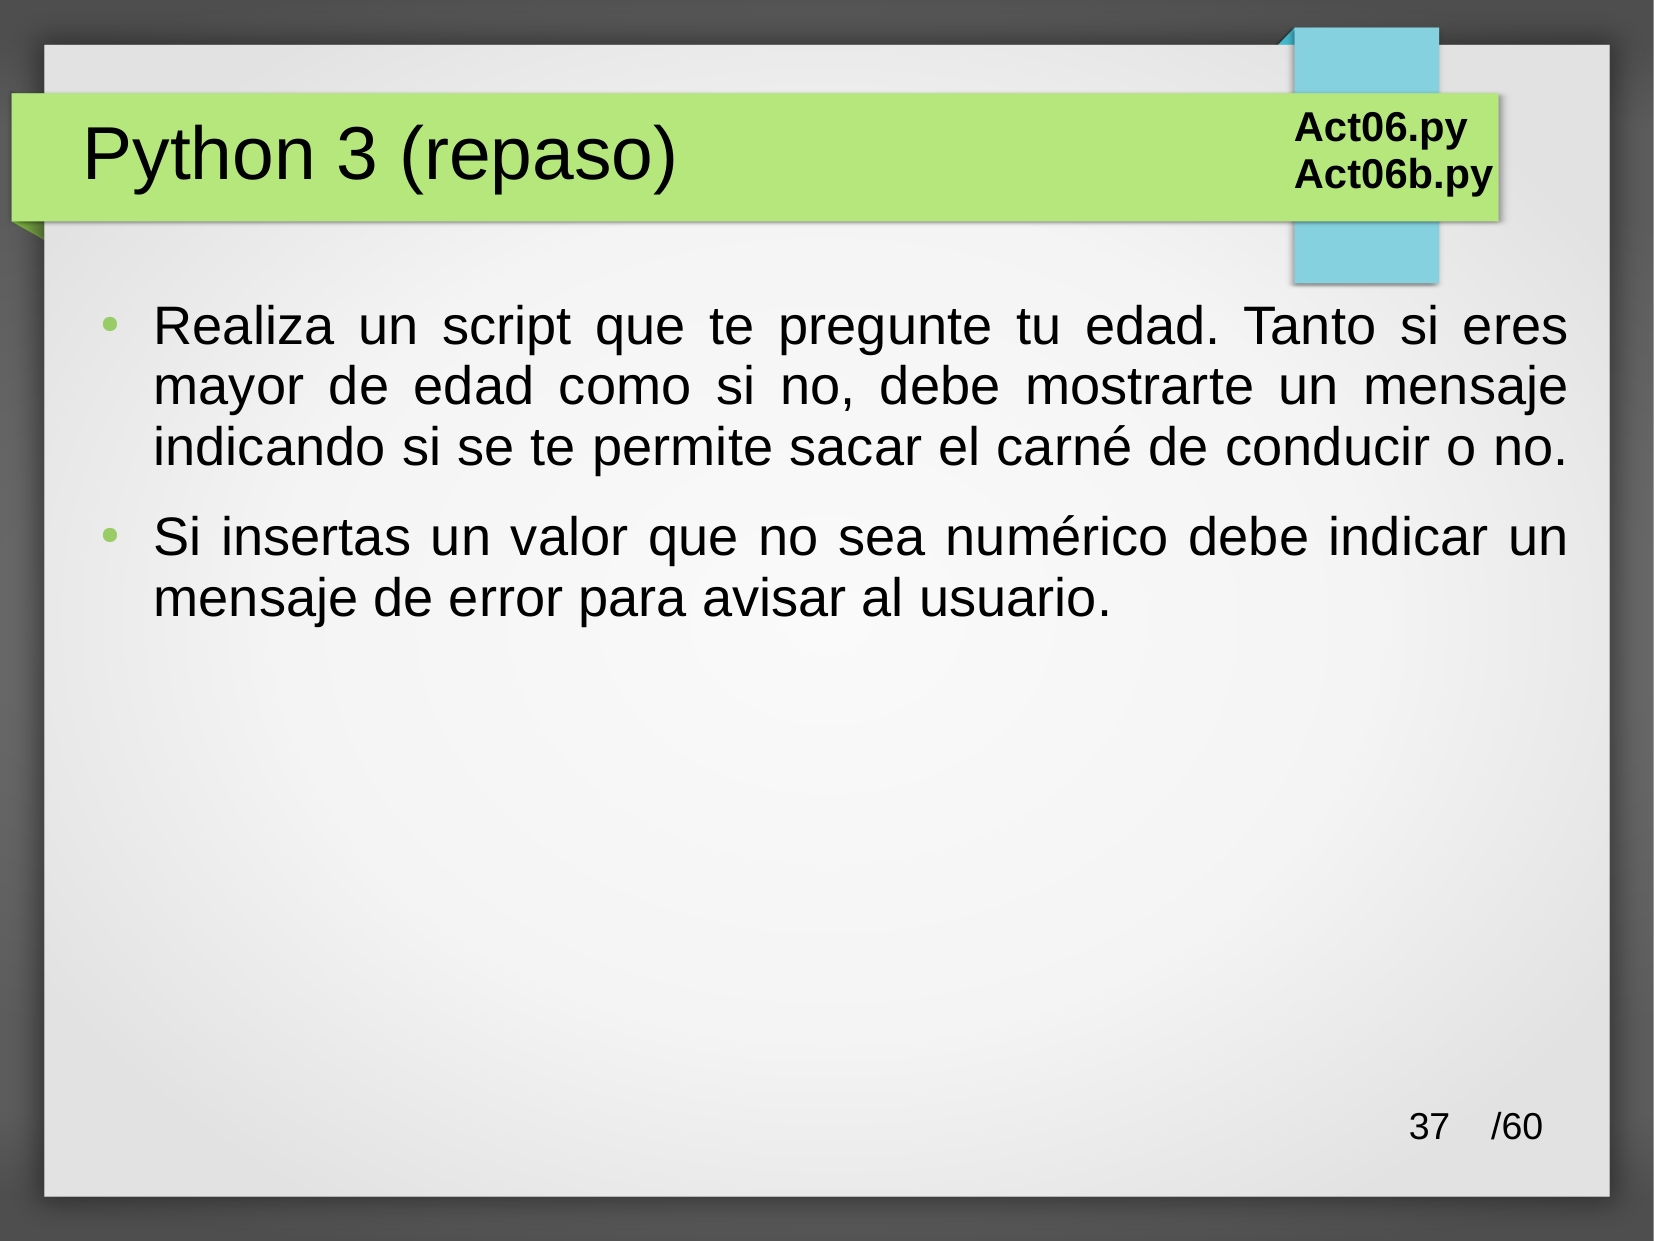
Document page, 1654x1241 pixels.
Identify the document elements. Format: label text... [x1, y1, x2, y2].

text_box <número> [1393, 1098, 1476, 1169]
picture [0, 0, 1654, 1241]
text_box /60 [1476, 1098, 1644, 1169]
text_box Act06.py Act06b.py [1279, 96, 1512, 205]
list Realiza un script que te pregunte tu edad. Tanto si eres mayor de edad como si no, debe mostrarte un mensaje indicando si se te permite sacar el carné de conducir o no. Si insertas un valor que no sea numérico debe indicar un mensaje de error para avisar al usuario. [82, 295, 1571, 1015]
title Python 3 (repaso) [82, 94, 1264, 213]
